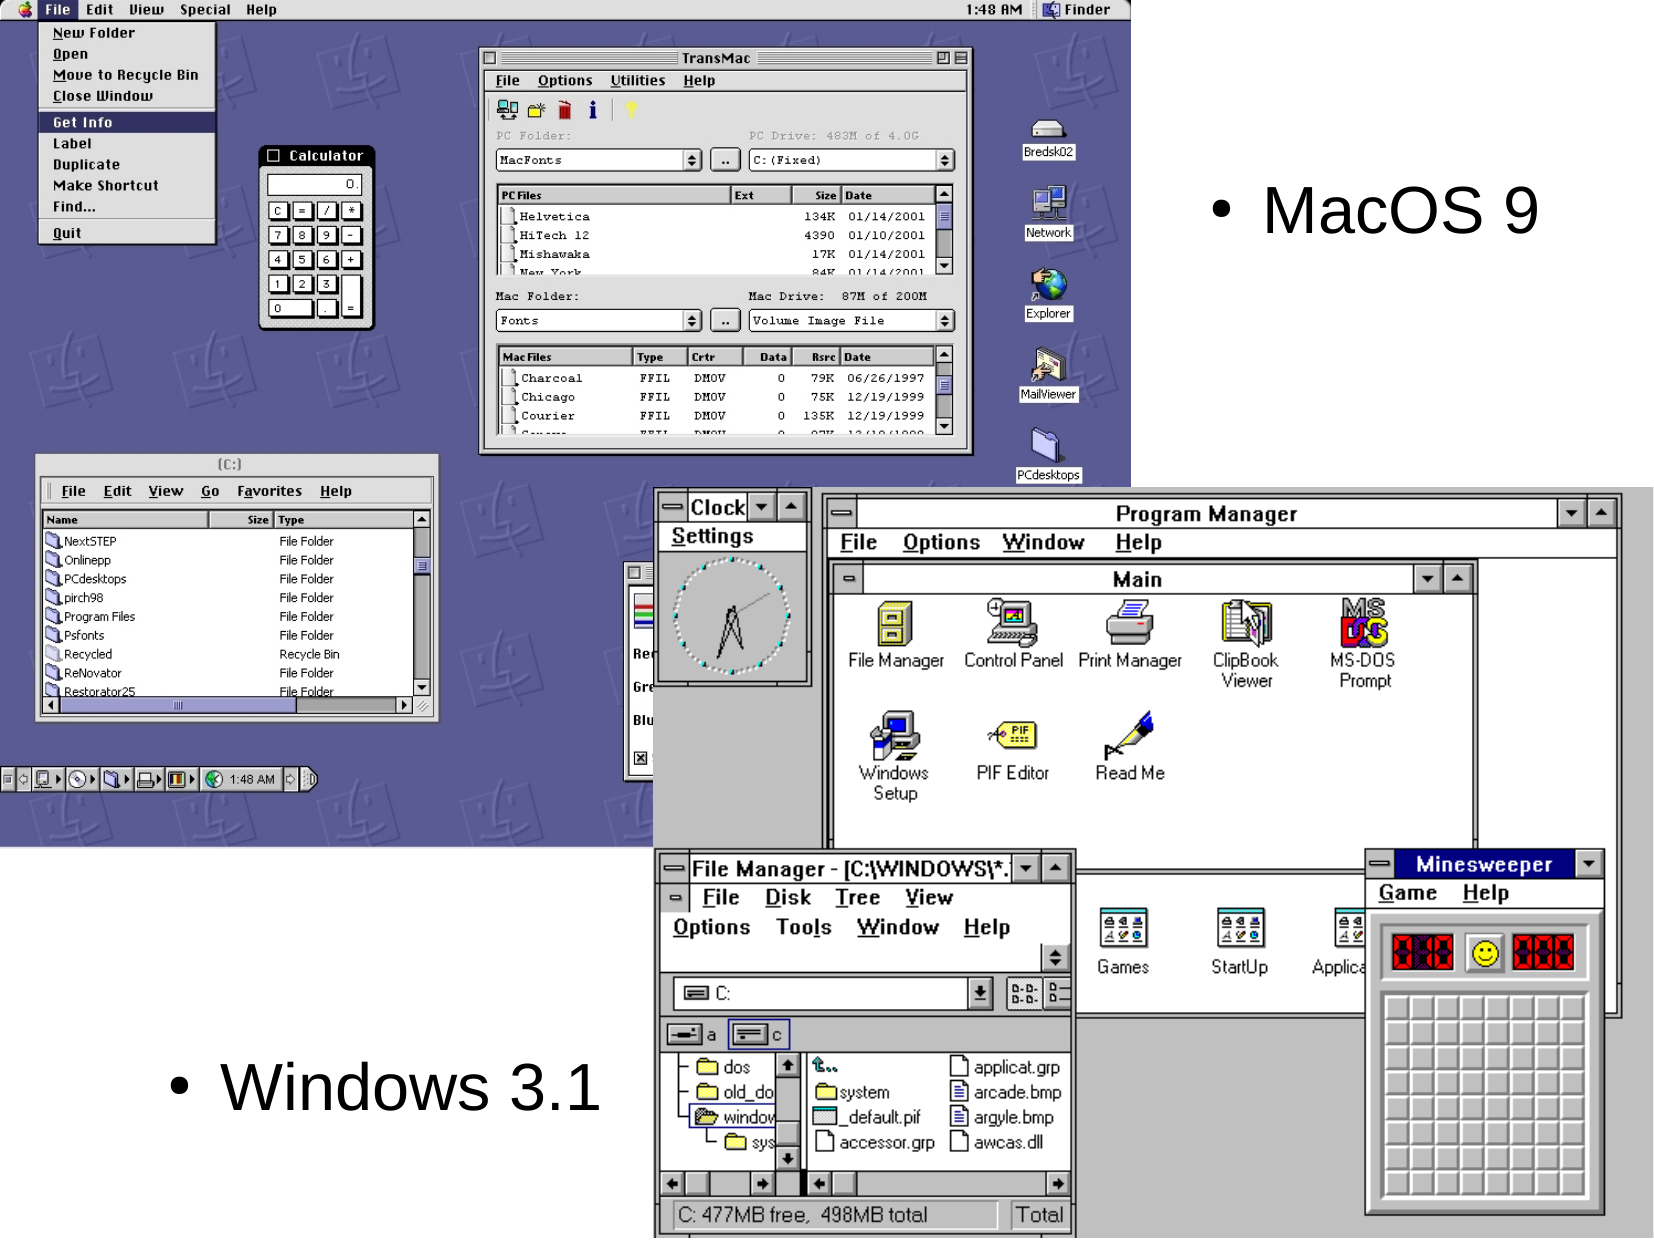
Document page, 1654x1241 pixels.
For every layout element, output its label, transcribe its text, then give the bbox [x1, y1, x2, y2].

text_box Windows 3.1 [150, 1050, 984, 1140]
text_box MacOS 9 [1191, 172, 1654, 263]
picture [0, 0, 1654, 1238]
